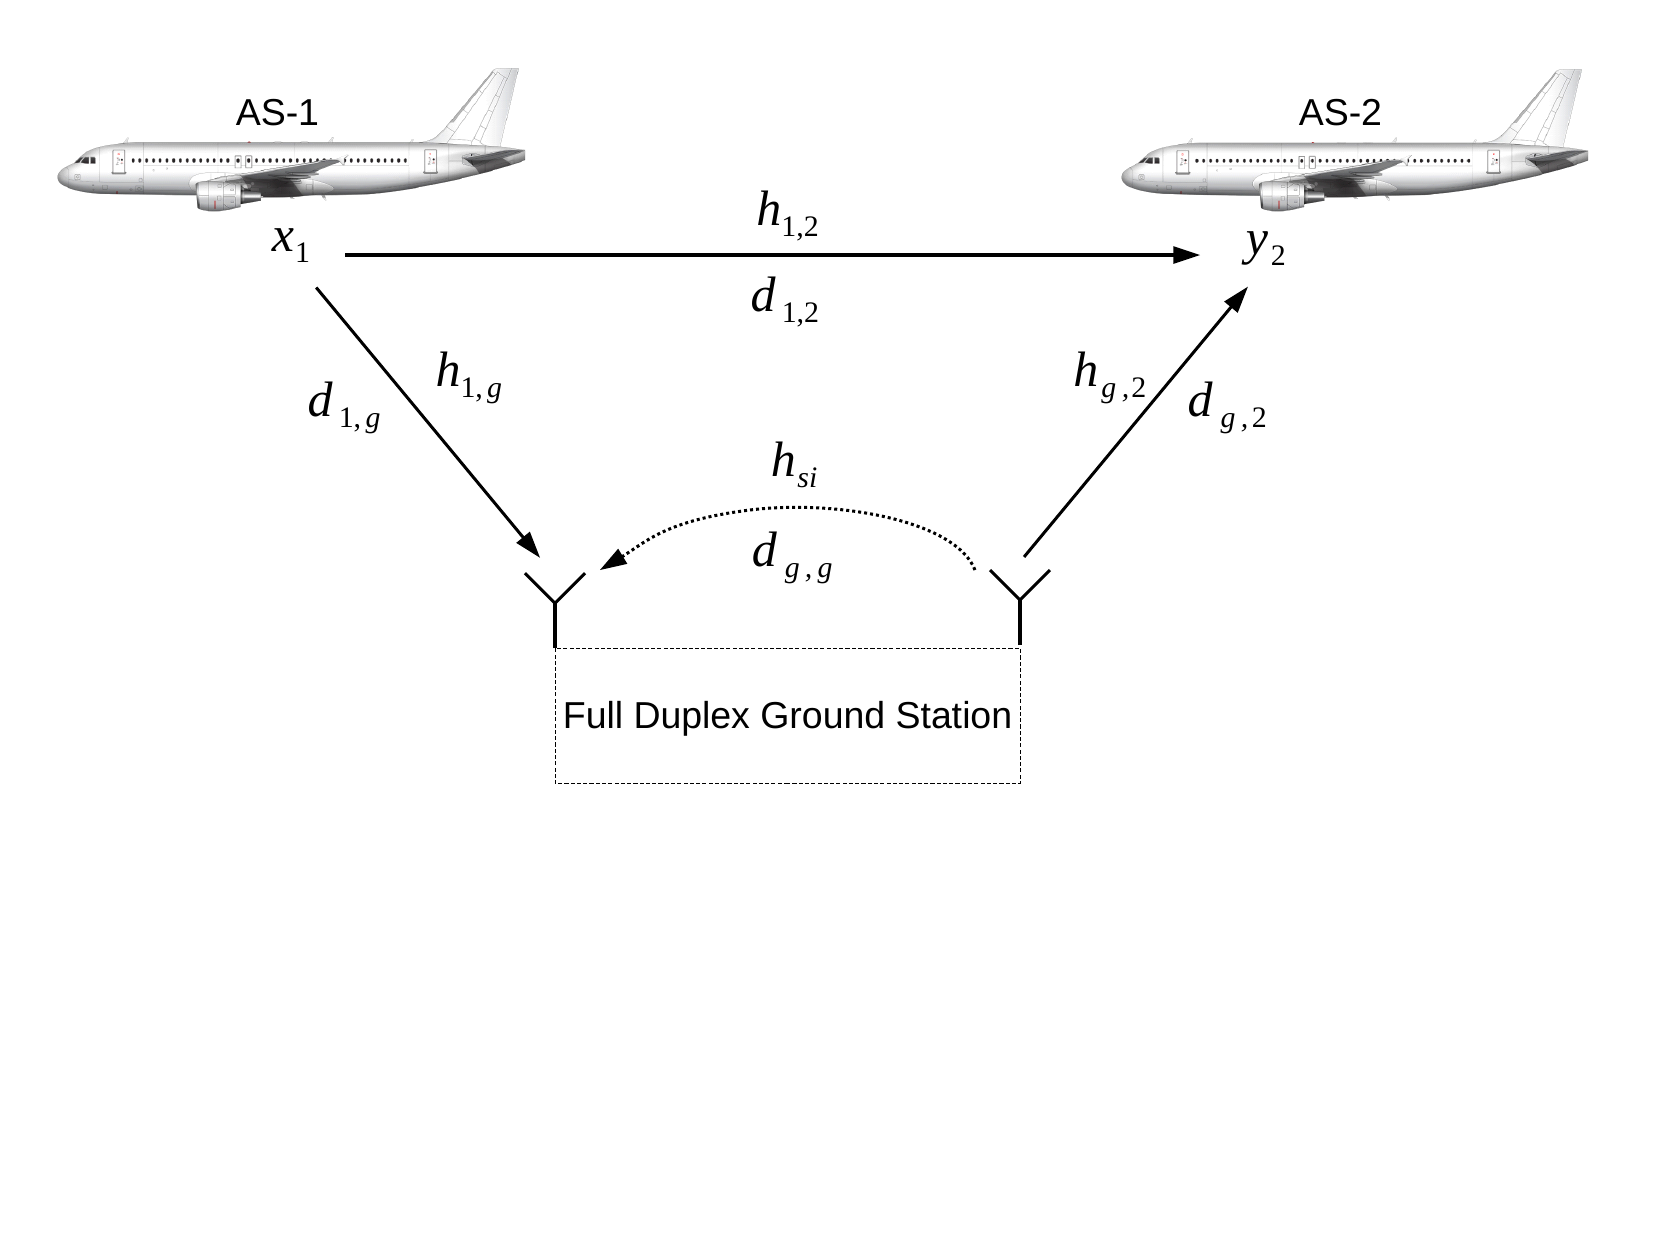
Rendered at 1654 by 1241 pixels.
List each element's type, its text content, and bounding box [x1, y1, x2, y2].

chart [1179, 371, 1273, 436]
chart [260, 206, 317, 270]
picture [1119, 66, 1589, 213]
text_box AS-2 [1273, 90, 1409, 136]
chart [763, 431, 826, 496]
chart [744, 521, 841, 586]
chart [300, 371, 388, 436]
text_box Full Duplex Ground Station [555, 648, 1021, 784]
chart [1065, 341, 1153, 406]
picture [55, 66, 526, 213]
chart [427, 341, 511, 406]
chart [1233, 213, 1292, 274]
text_box AS-1 [210, 90, 346, 136]
chart [742, 266, 826, 331]
chart [748, 180, 826, 244]
